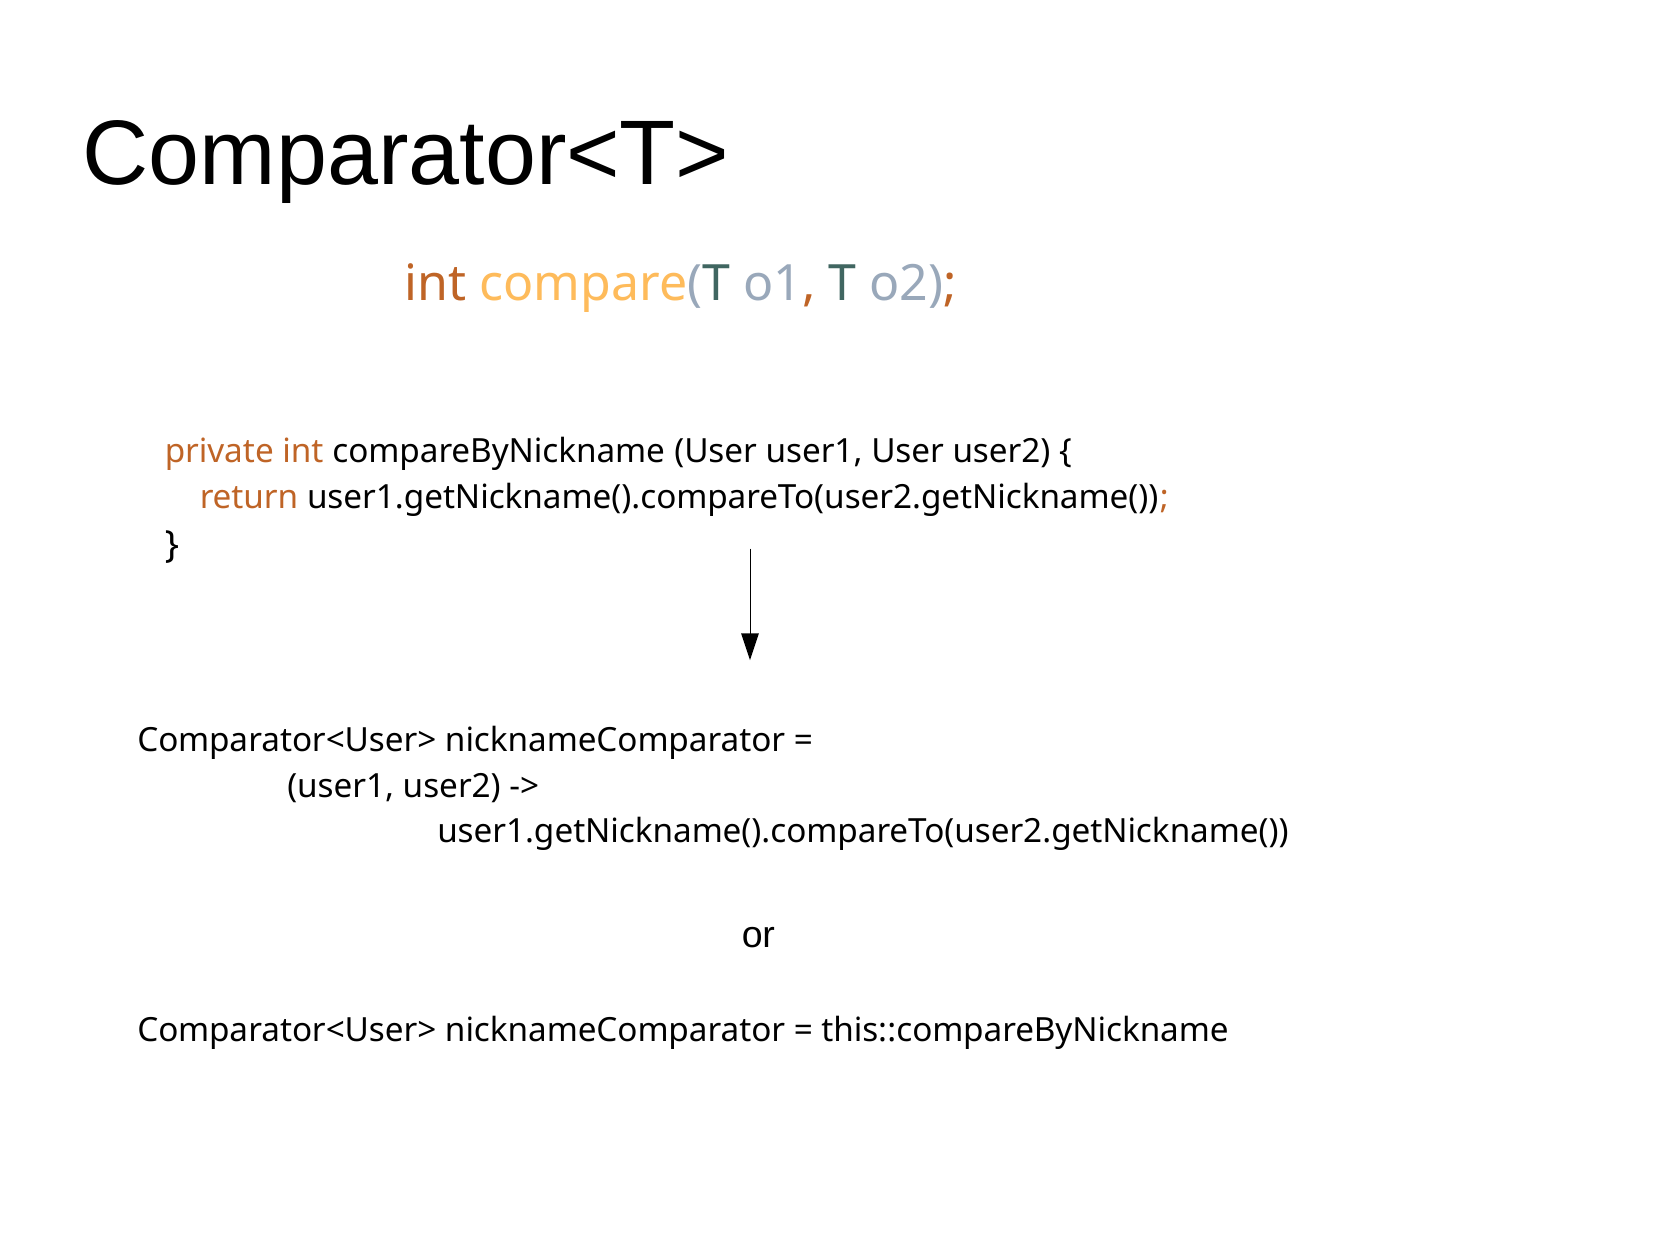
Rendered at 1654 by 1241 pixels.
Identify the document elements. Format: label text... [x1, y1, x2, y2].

text_box private int compareByNickname (User user1, User user2) { return user1.getNickname().compareTo(user2.getNickname()); } [150, 420, 1423, 556]
text_box or [727, 906, 790, 964]
text_box int compare(T o1, T o2); [390, 240, 1143, 314]
text_box Comparator<User> nicknameComparator = (user1, user2) -> user1.getNickname().compareTo(user2.getNickname()) [122, 708, 1456, 841]
text_box Comparator<User> nicknameComparator = this::compareByNickname [122, 998, 1456, 1130]
title Comparator<T> [82, 49, 1571, 257]
